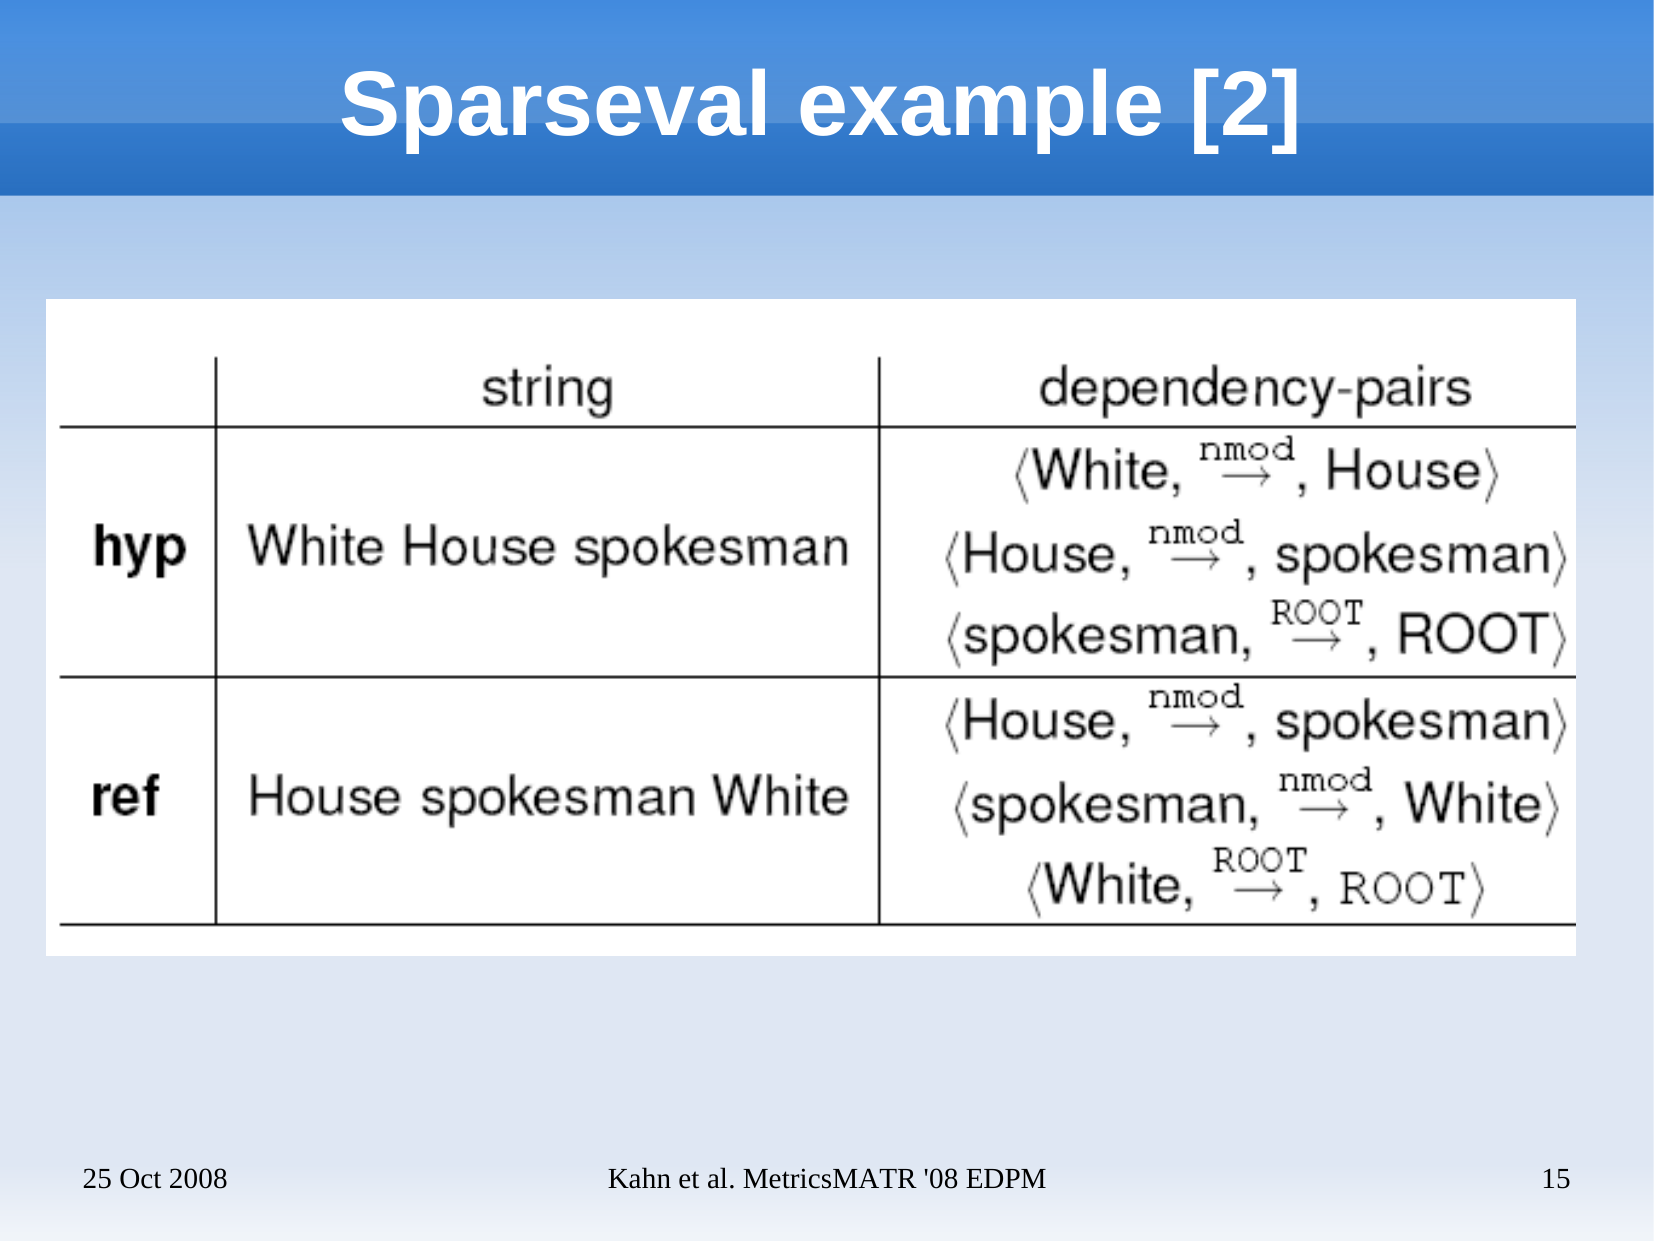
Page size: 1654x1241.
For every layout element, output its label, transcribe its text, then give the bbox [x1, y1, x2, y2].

picture [0, 0, 1654, 1241]
title Sparseval example [2] [76, 7, 1565, 200]
